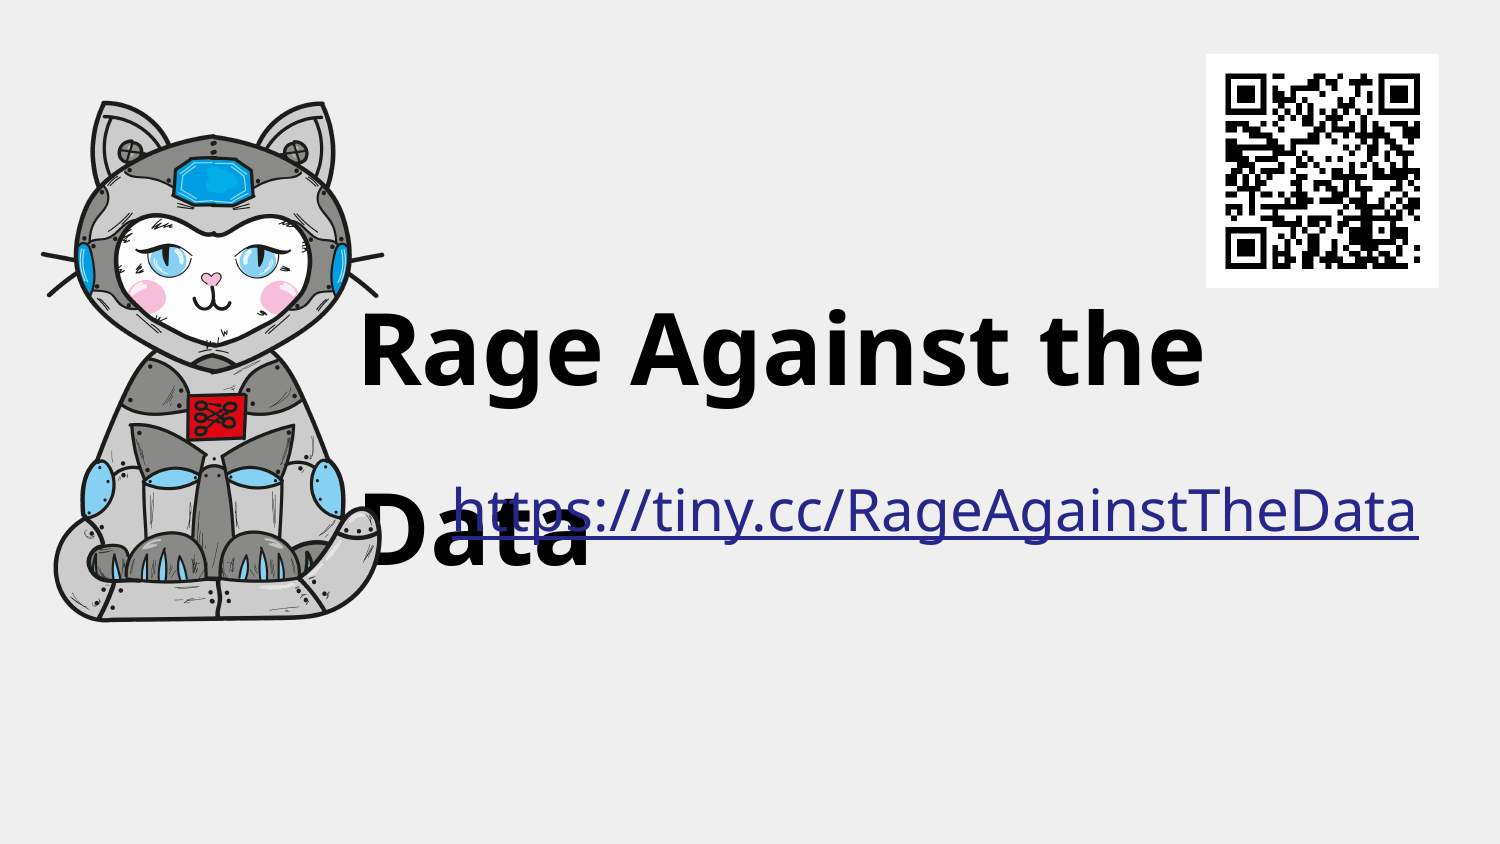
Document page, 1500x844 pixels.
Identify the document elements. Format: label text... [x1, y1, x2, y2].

picture [37, 95, 388, 629]
text_box Rage Against the Data [388, 309, 1486, 502]
picture [1206, 54, 1439, 288]
text_box https://tiny.cc/RageAgainstTheData [436, 457, 1458, 580]
